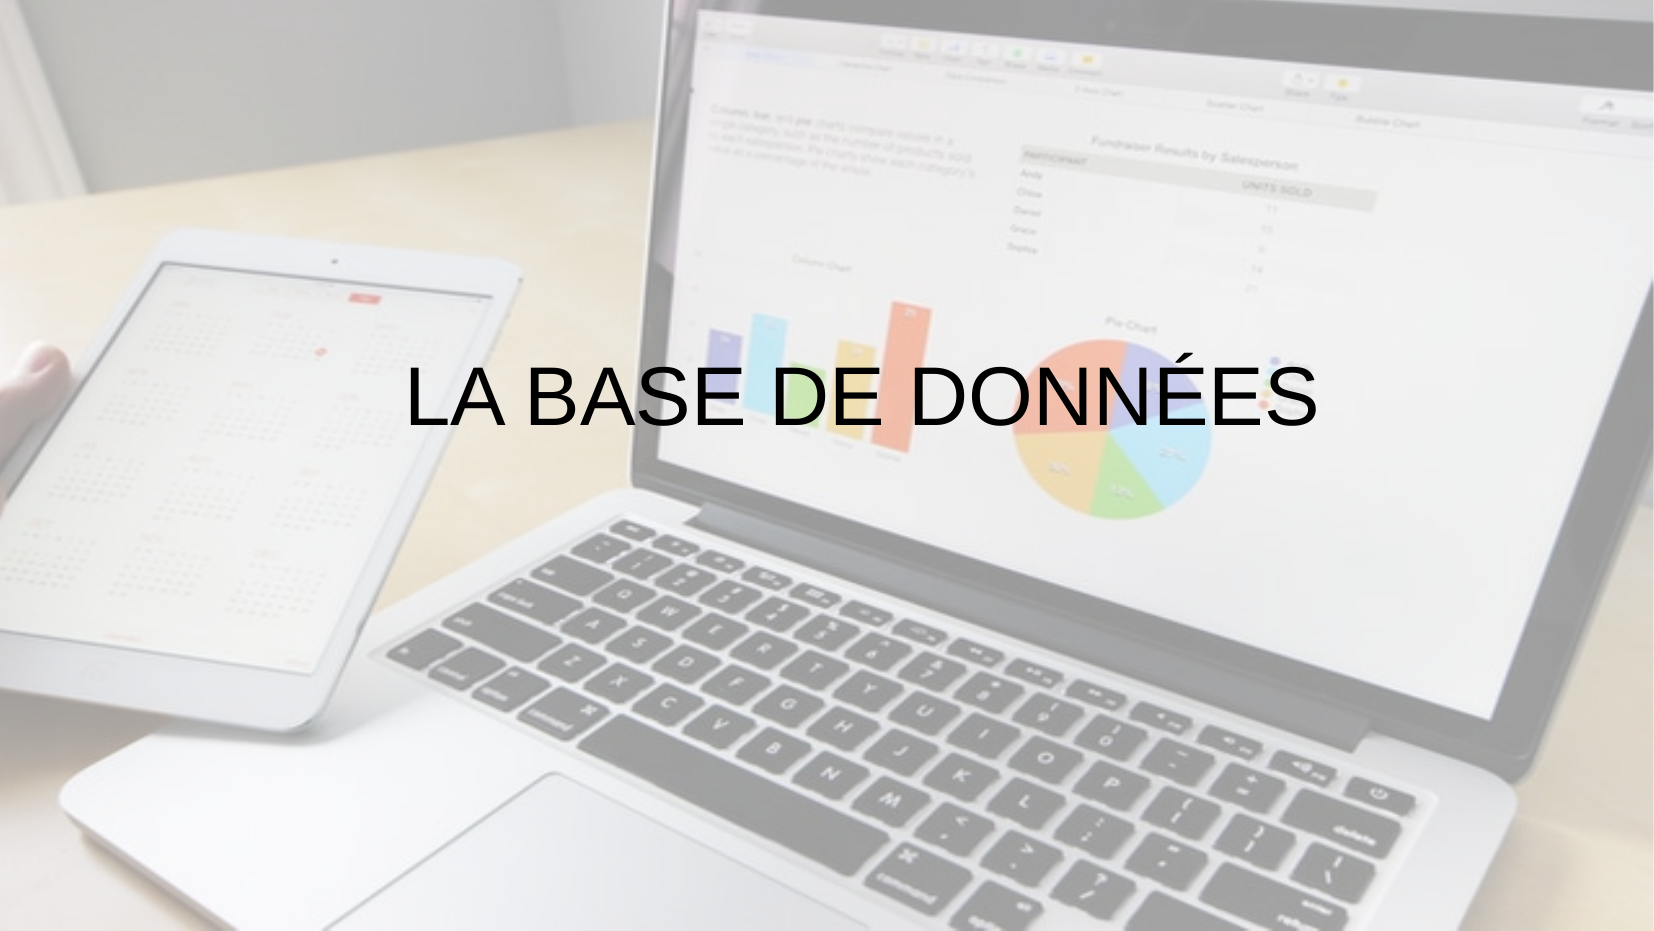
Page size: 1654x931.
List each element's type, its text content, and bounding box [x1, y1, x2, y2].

picture [0, 0, 1654, 931]
subtitle LA BASE DE DONNÉES [82, 37, 1571, 758]
